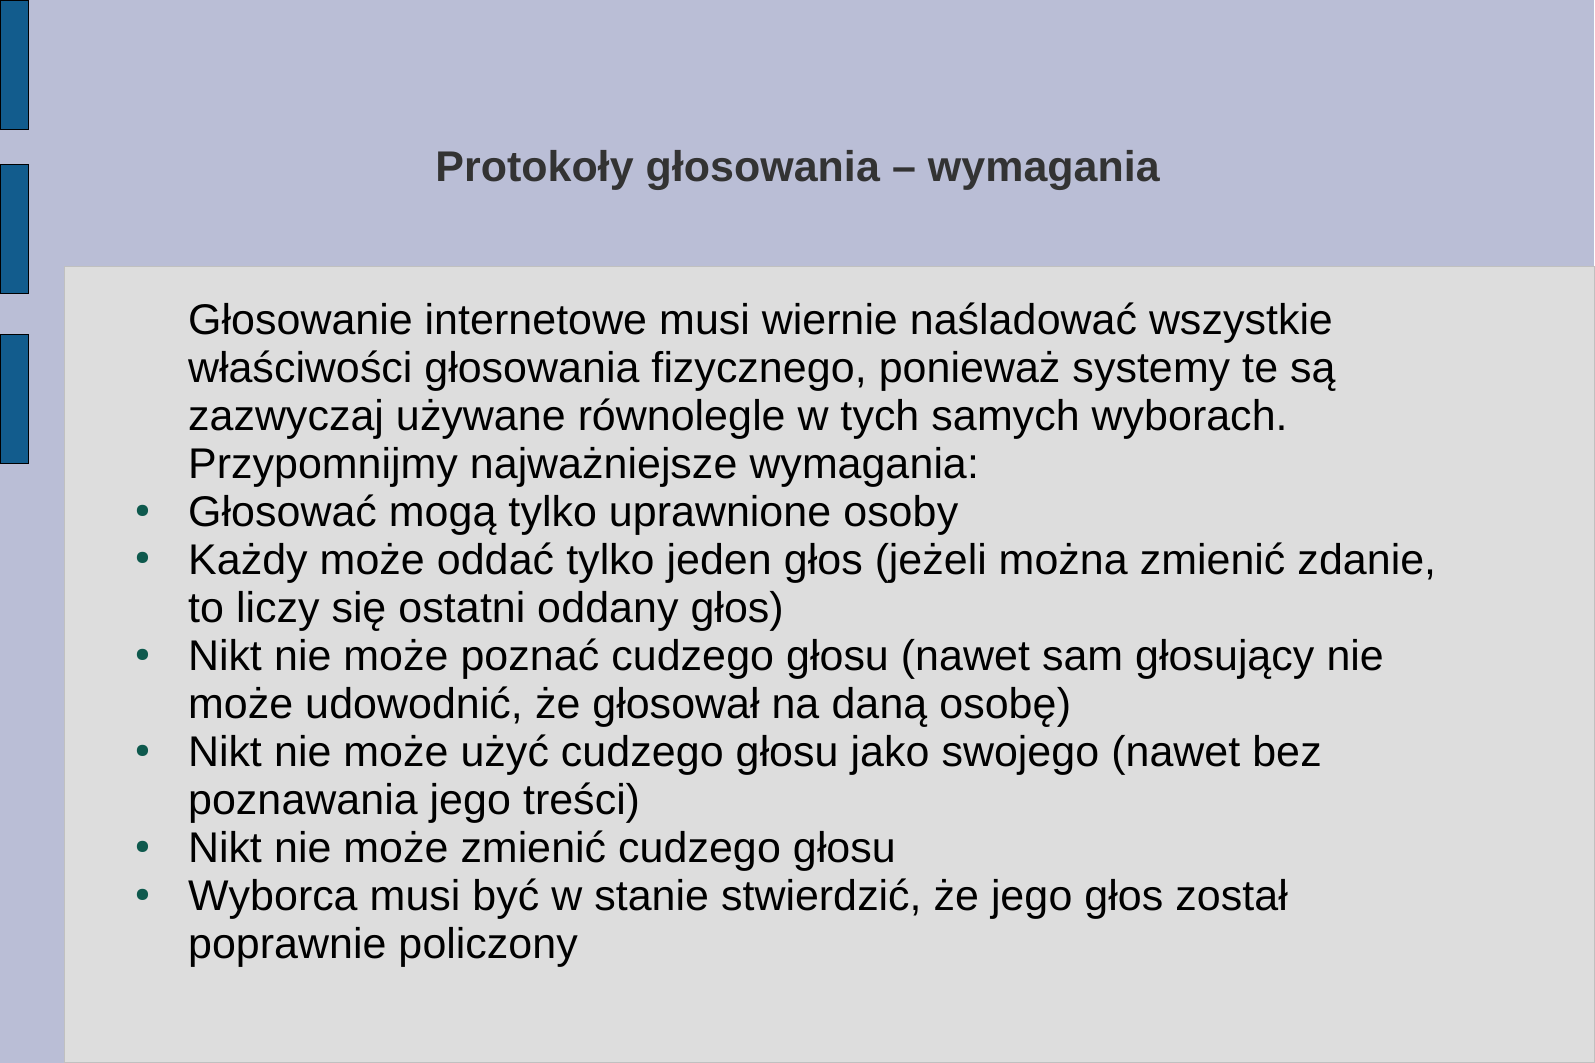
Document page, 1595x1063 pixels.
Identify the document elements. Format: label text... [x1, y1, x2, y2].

title Protokoły głosowania – wymagania [117, 78, 1479, 256]
list Głosowanie internetowe musi wiernie naśladować wszystkie właściwości głosowania fizycznego, ponieważ systemy te są zazwyczaj używane równolegle w tych samych wyborach. Przypomnijmy najważniejsze wymagania: Głosować mogą tylko uprawnione osoby Każdy może oddać tylko jeden głos (jeżeli można zmienić zdanie, to liczy się ostatni oddany głos) Nikt nie może poznać cudzego głosu (nawet sam głosujący nie może udowodnić, że głosował na daną osobę) Nikt nie może użyć cudzego głosu jako swojego (nawet bez poznawania jego treści) Nikt nie może zmienić cudzego głosu Wyborca musi być w stanie stwierdzić, że jego głos został poprawnie policzony [117, 295, 1479, 968]
